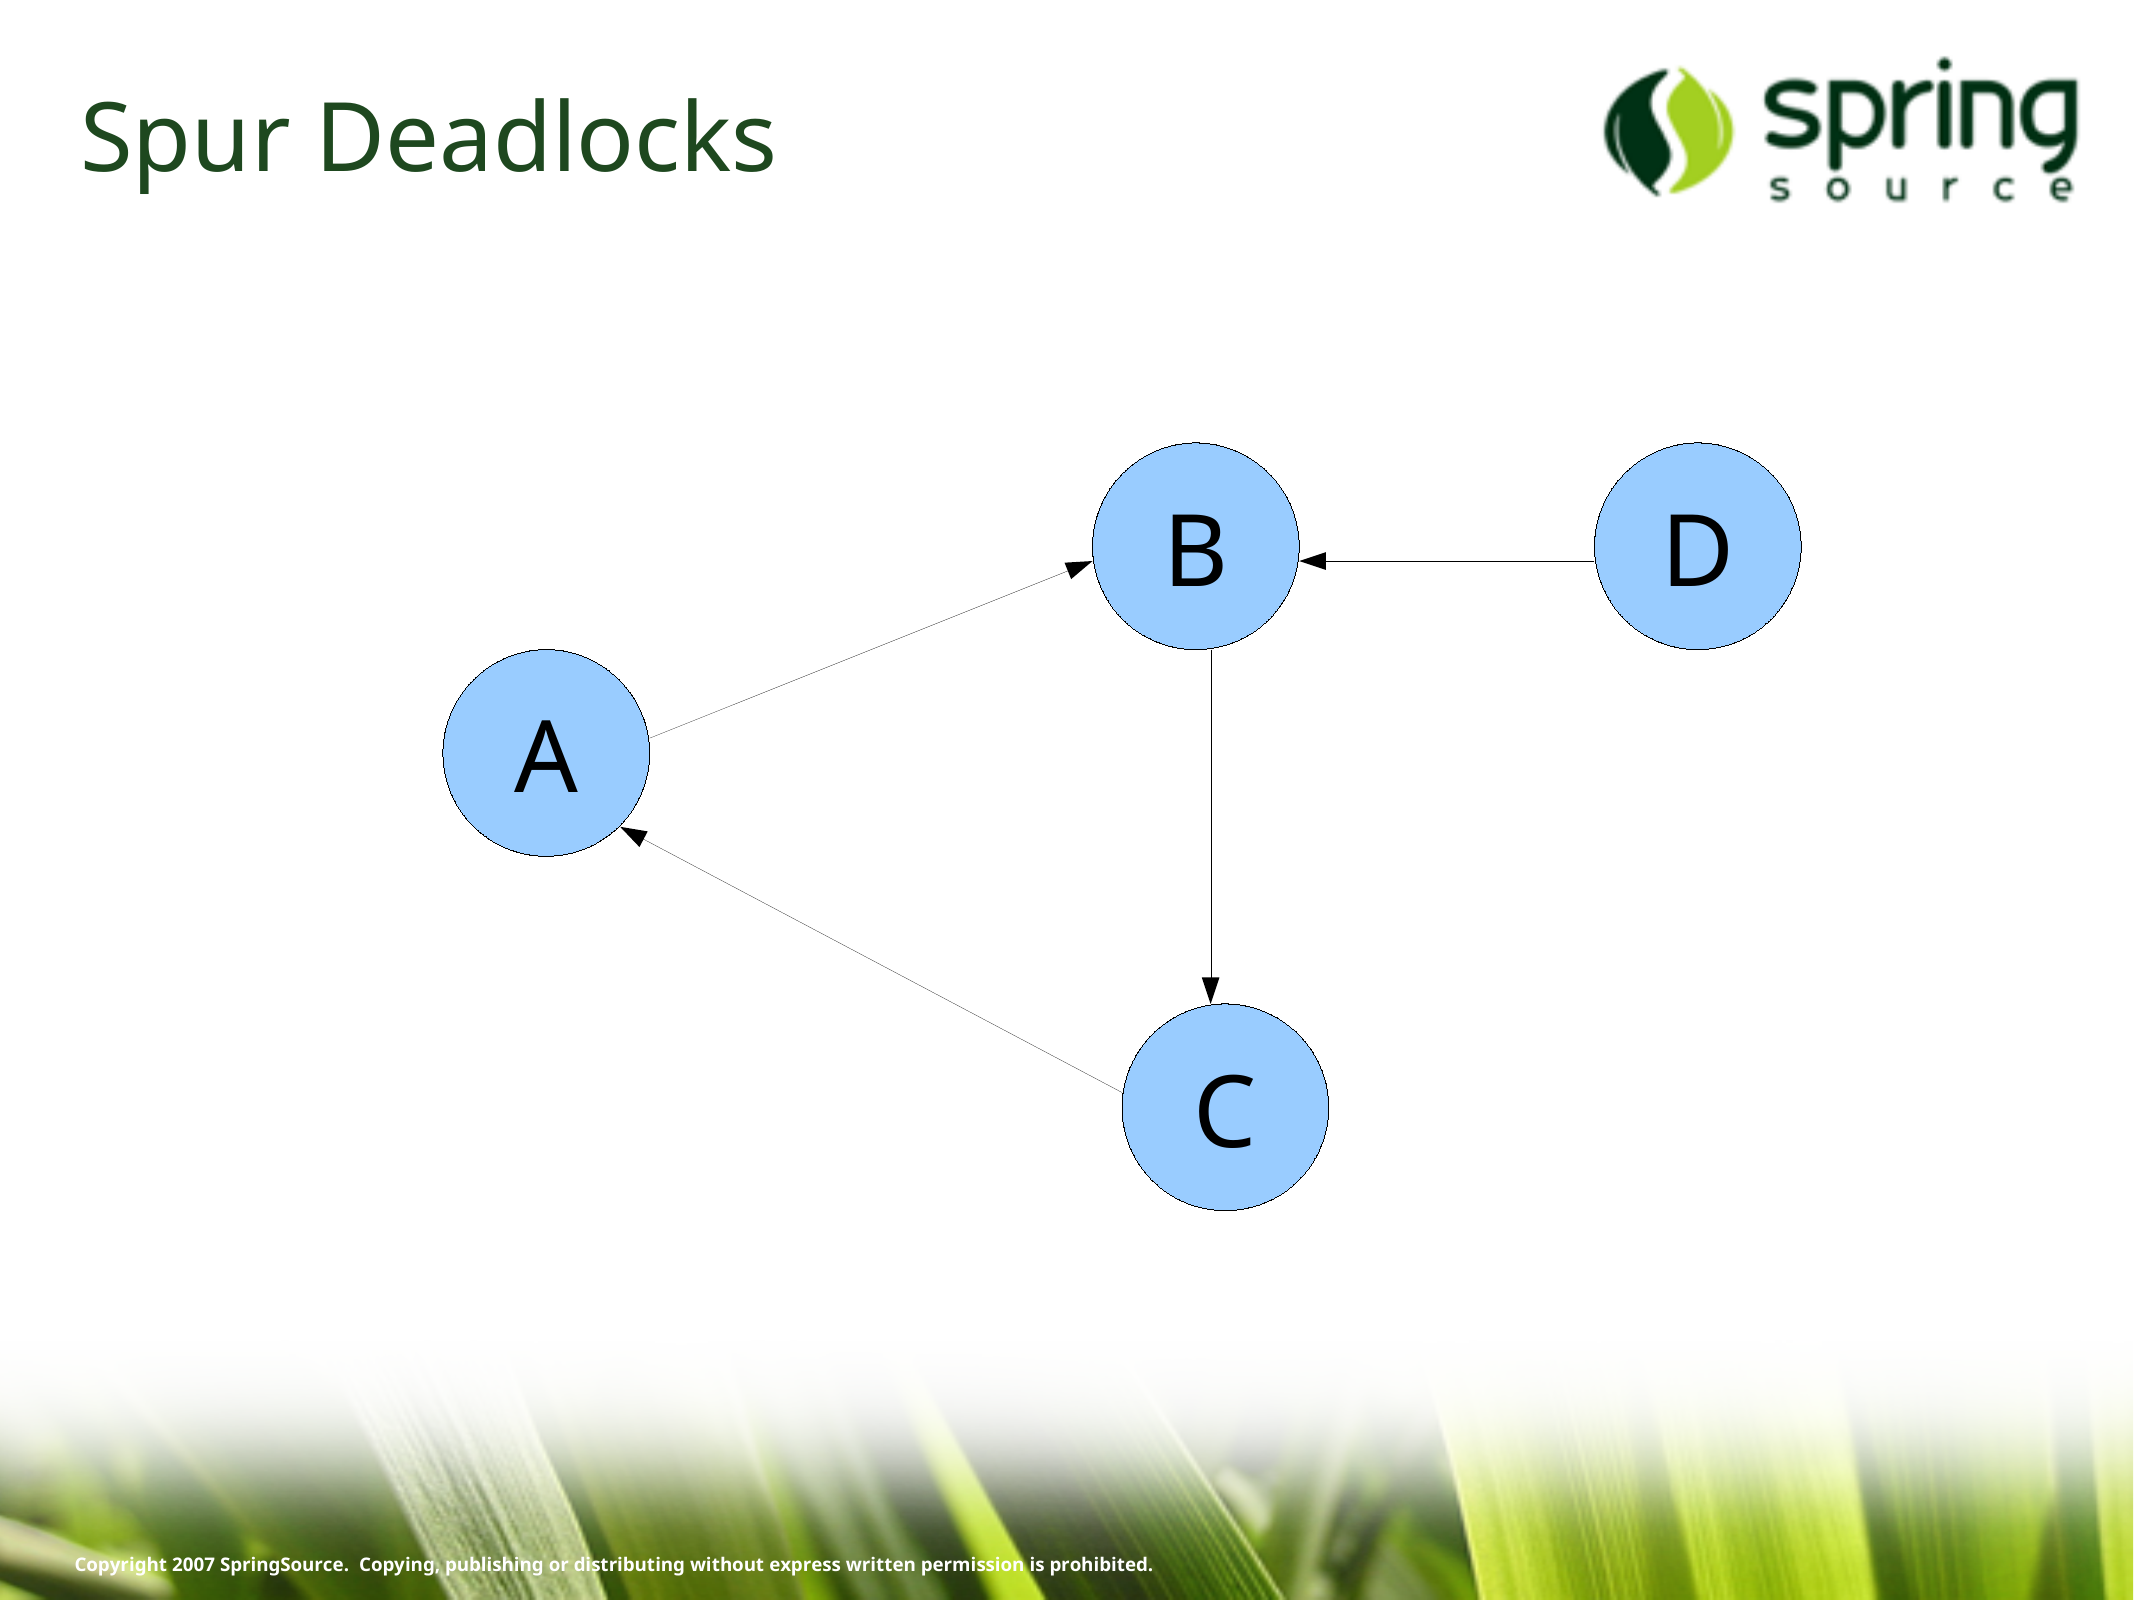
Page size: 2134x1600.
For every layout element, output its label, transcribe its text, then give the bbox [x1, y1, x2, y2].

picture [0, 1340, 2134, 1600]
picture [1555, 46, 2134, 224]
text_box C [1122, 1003, 1329, 1211]
text_box D [1594, 442, 1802, 650]
text_box B [1092, 442, 1300, 650]
text_box A [442, 649, 650, 857]
title Spur Deadlocks [80, 8, 1548, 261]
